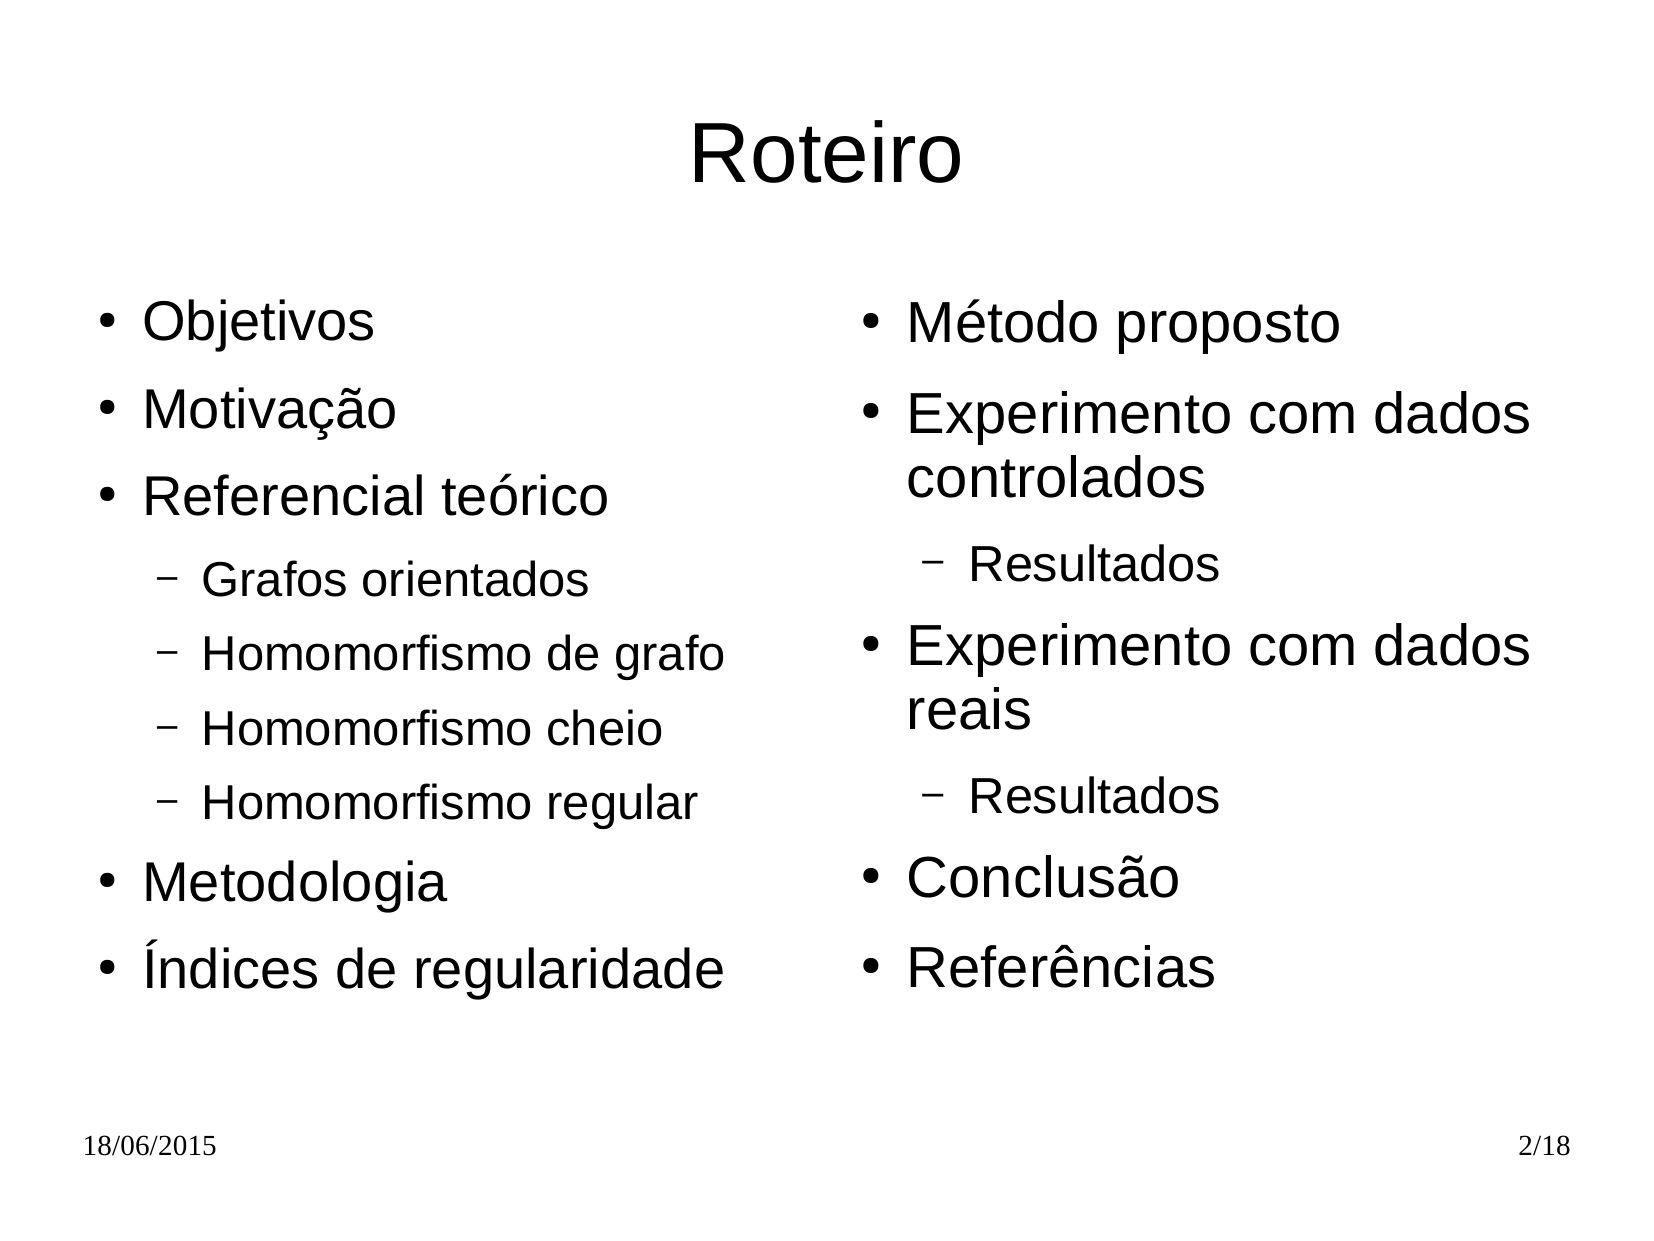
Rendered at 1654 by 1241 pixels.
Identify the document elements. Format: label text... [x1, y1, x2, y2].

list Método proposto Experimento com dados controlados Resultados Experimento com dados reais Resultados Conclusão Referências [845, 290, 1572, 1010]
title Roteiro [82, 49, 1571, 257]
list Objetivos Motivação Referencial teórico Grafos orientados Homomorfismo de grafo Homomorfismo cheio Homomorfismo regular Metodologia Índices de regularidade [82, 290, 809, 1010]
